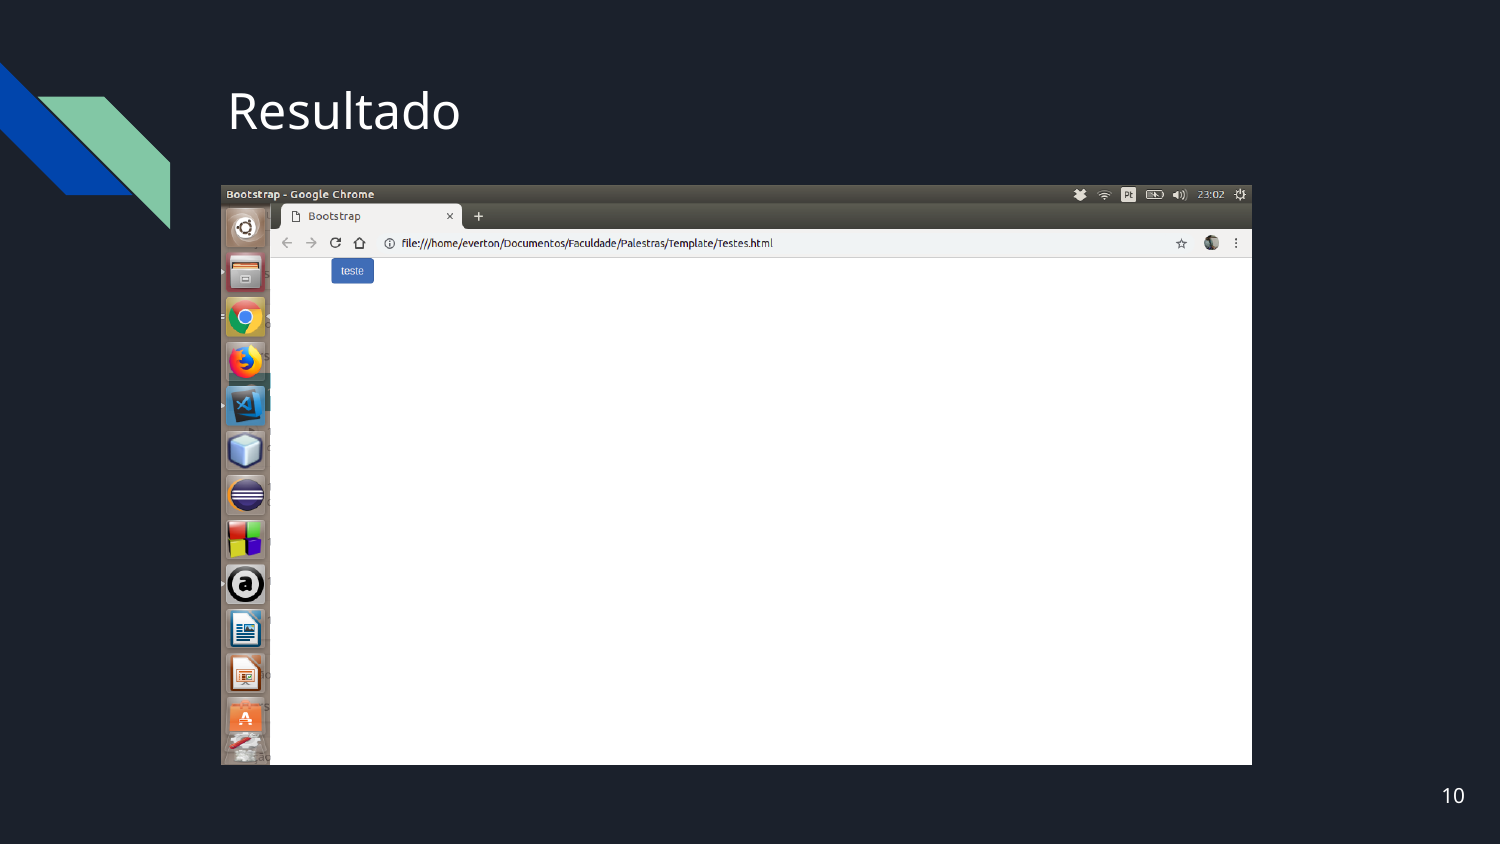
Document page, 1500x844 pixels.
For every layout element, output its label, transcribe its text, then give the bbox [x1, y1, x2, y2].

slide_number <número> [1389, 764, 1480, 830]
title Resultado [212, 64, 1368, 215]
picture [221, 185, 1252, 765]
